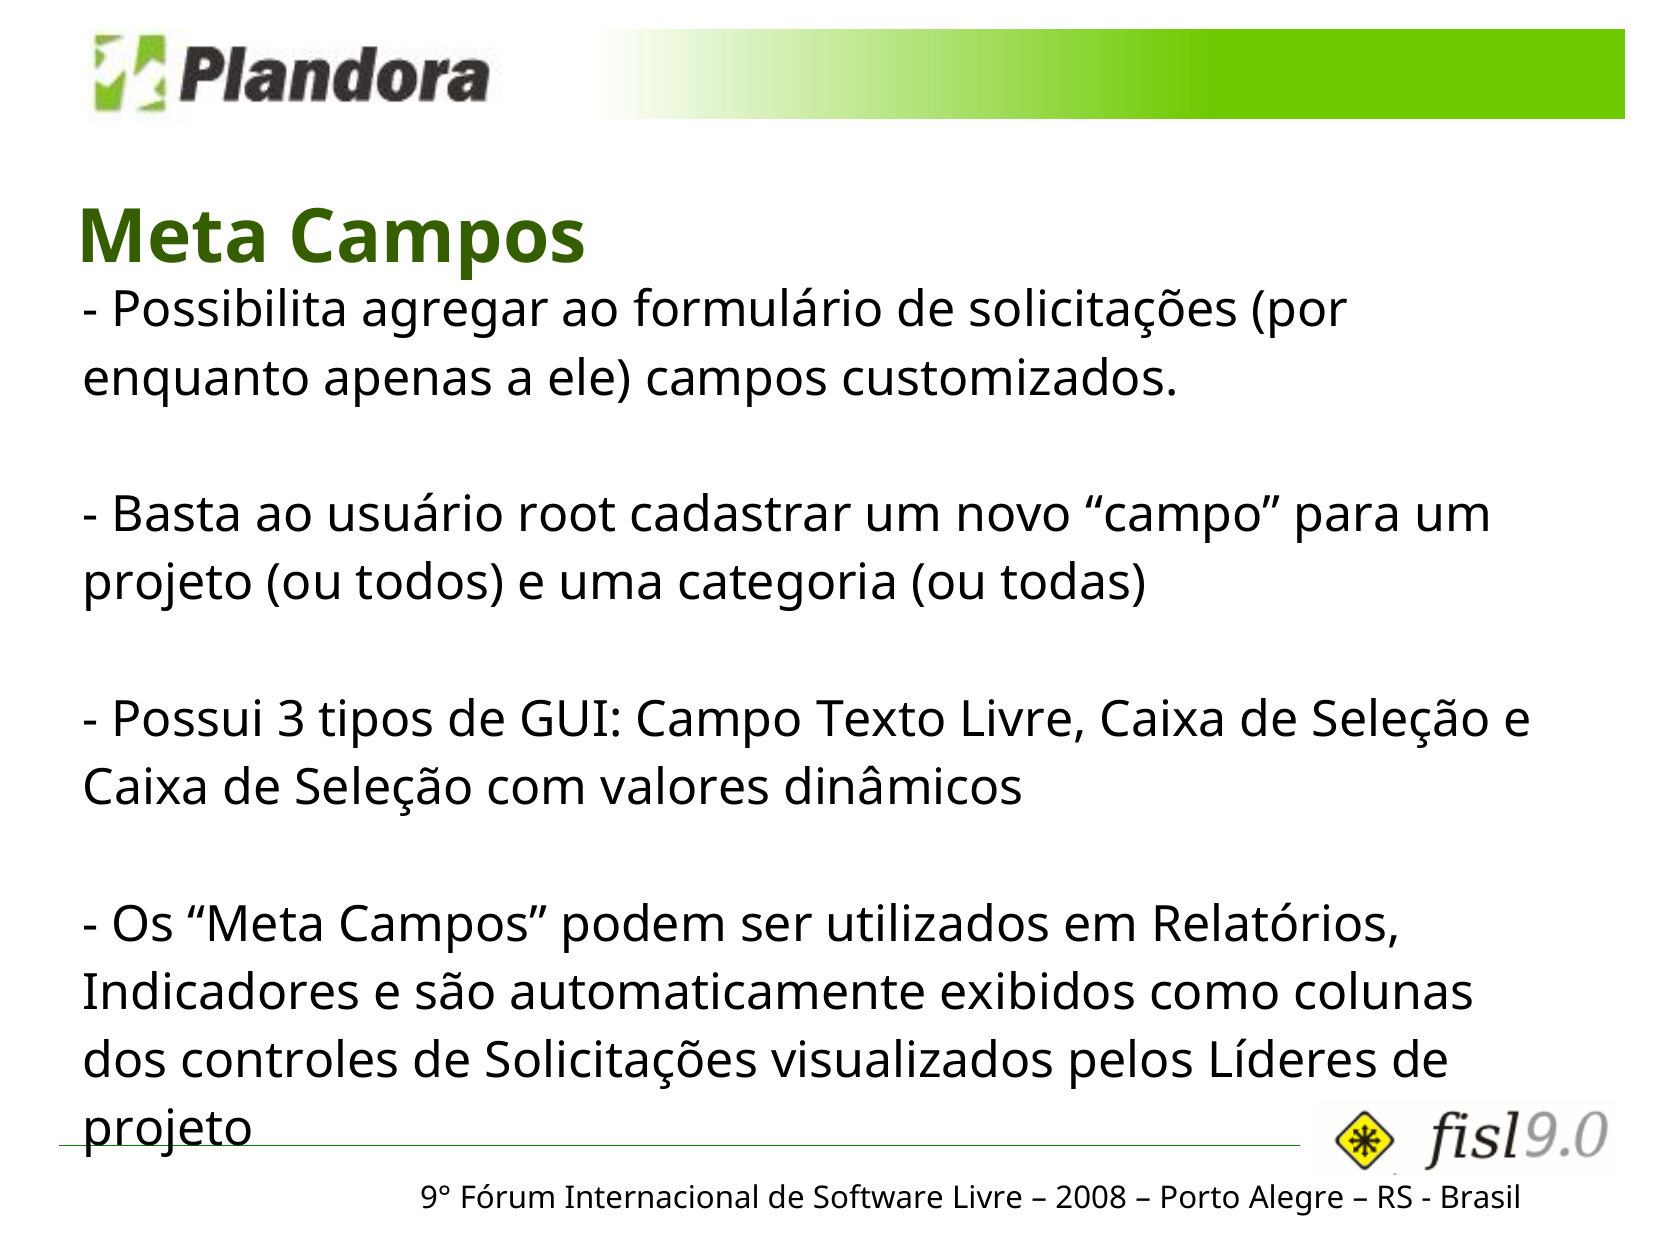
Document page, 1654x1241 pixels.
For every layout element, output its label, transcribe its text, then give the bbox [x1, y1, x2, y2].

subtitle - Possibilita agregar ao formulário de solicitações (por enquanto apenas a ele) campos customizados. - Basta ao usuário root cadastrar um novo “campo” para um projeto (ou todos) e uma categoria (ou todas) - Possui 3 tipos de GUI: Campo Texto Livre, Caixa de Seleção e Caixa de Seleção com valores dinâmicos - Os “Meta Campos” podem ser utilizados em Relatórios, Indicadores e são automaticamente exibidos como colunas dos controles de Solicitações visualizados pelos Líderes de projeto [82, 324, 1572, 1109]
picture [1316, 1098, 1616, 1175]
title Meta Campos [76, 156, 1536, 310]
picture [88, 29, 1625, 125]
